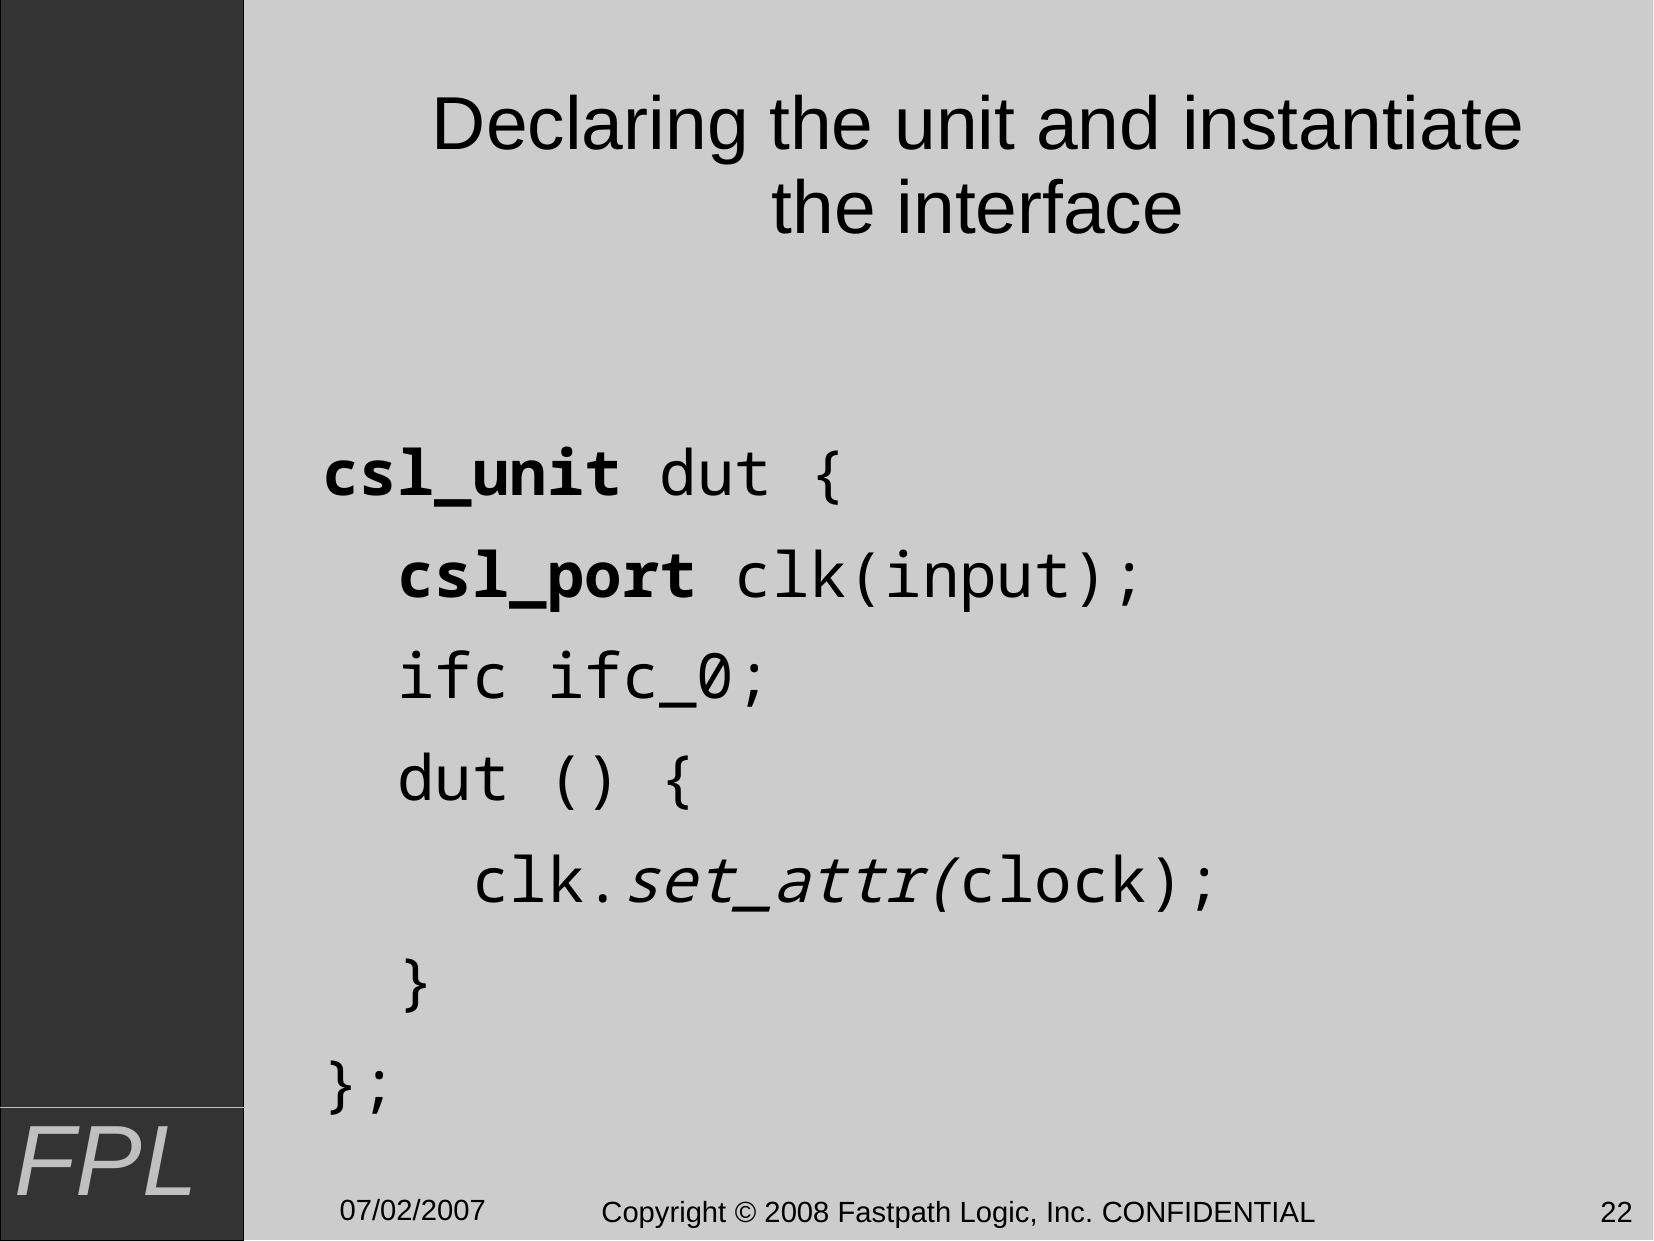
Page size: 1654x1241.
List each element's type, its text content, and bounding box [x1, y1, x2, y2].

subtitle csl_unit dut { csl_port clk(input); ifc ifc_0; dut () { clk.set_attr(clock); } }; [322, 272, 1635, 1179]
title Declaring the unit and instantiate the interface [427, 57, 1530, 272]
